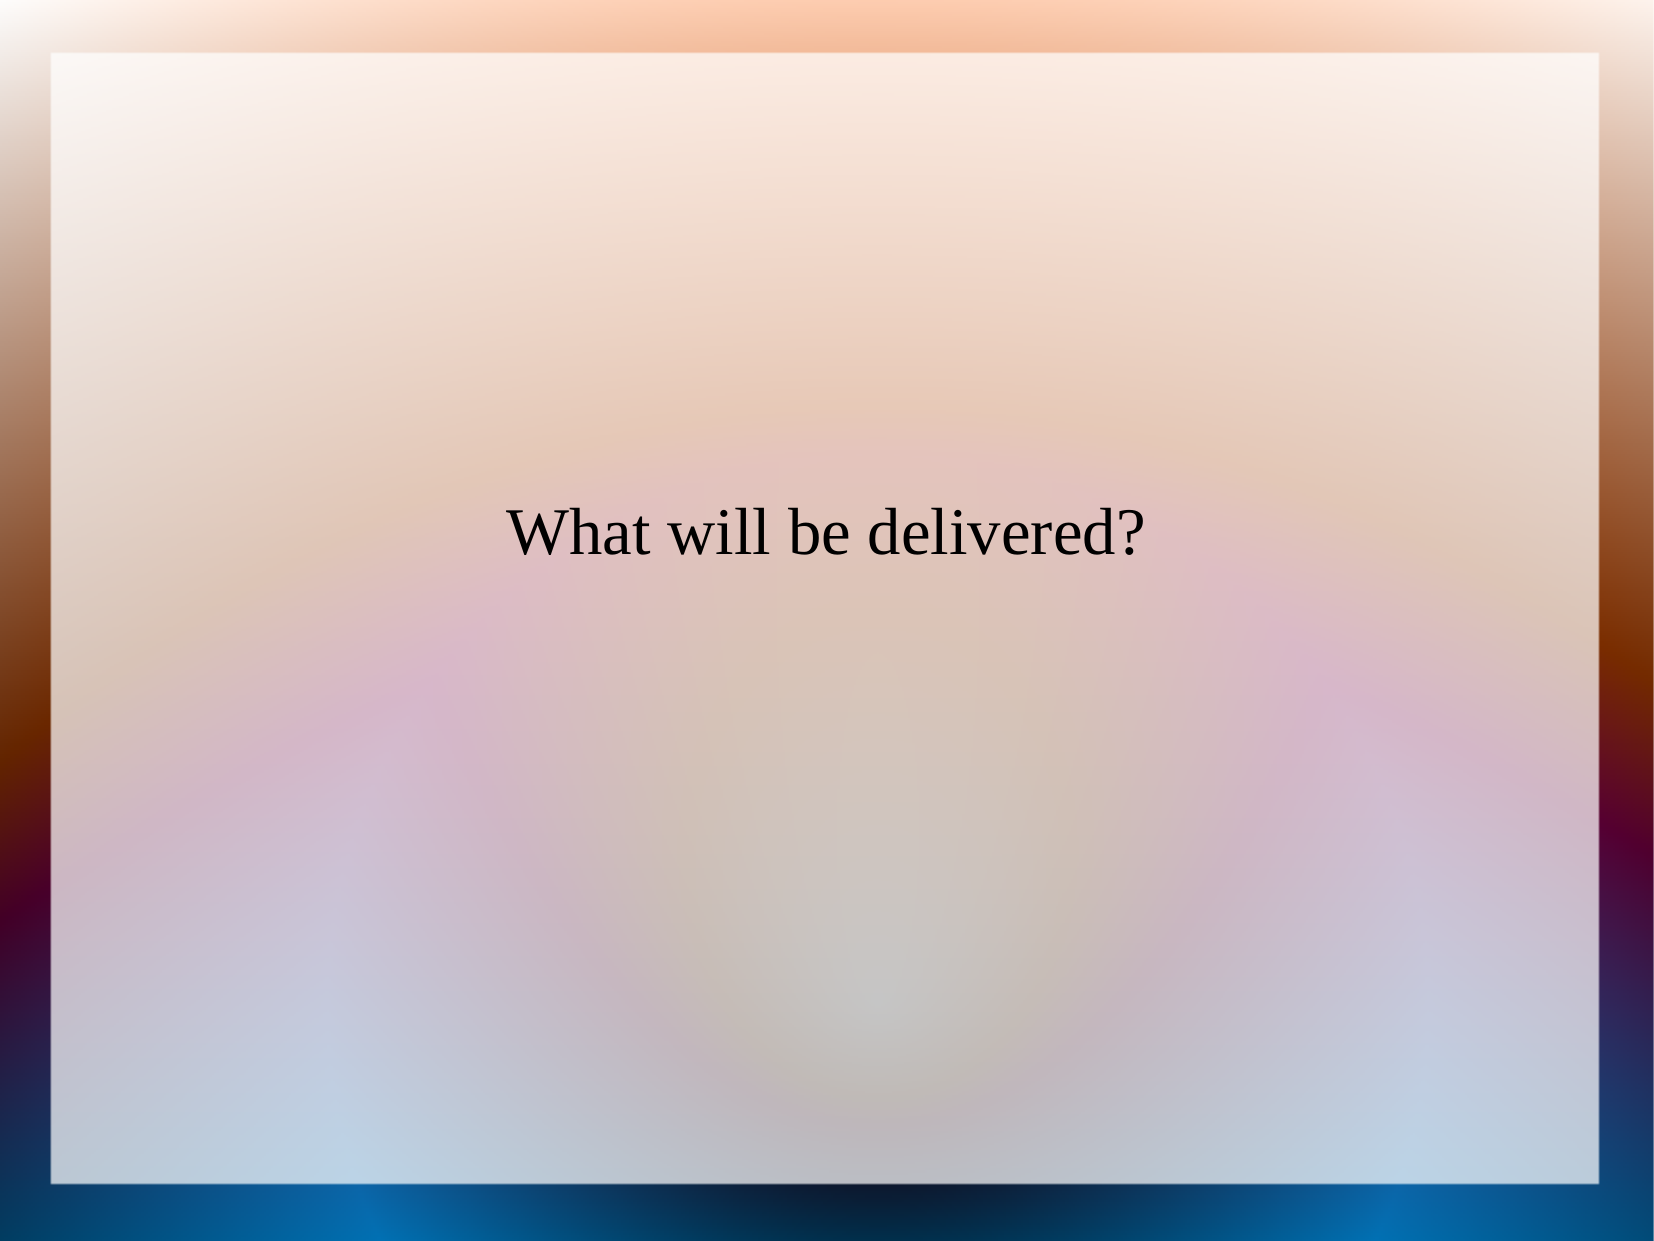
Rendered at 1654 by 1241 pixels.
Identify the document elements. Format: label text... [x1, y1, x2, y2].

subtitle What will be delivered? [82, 55, 1571, 1010]
picture [0, 0, 1654, 1241]
